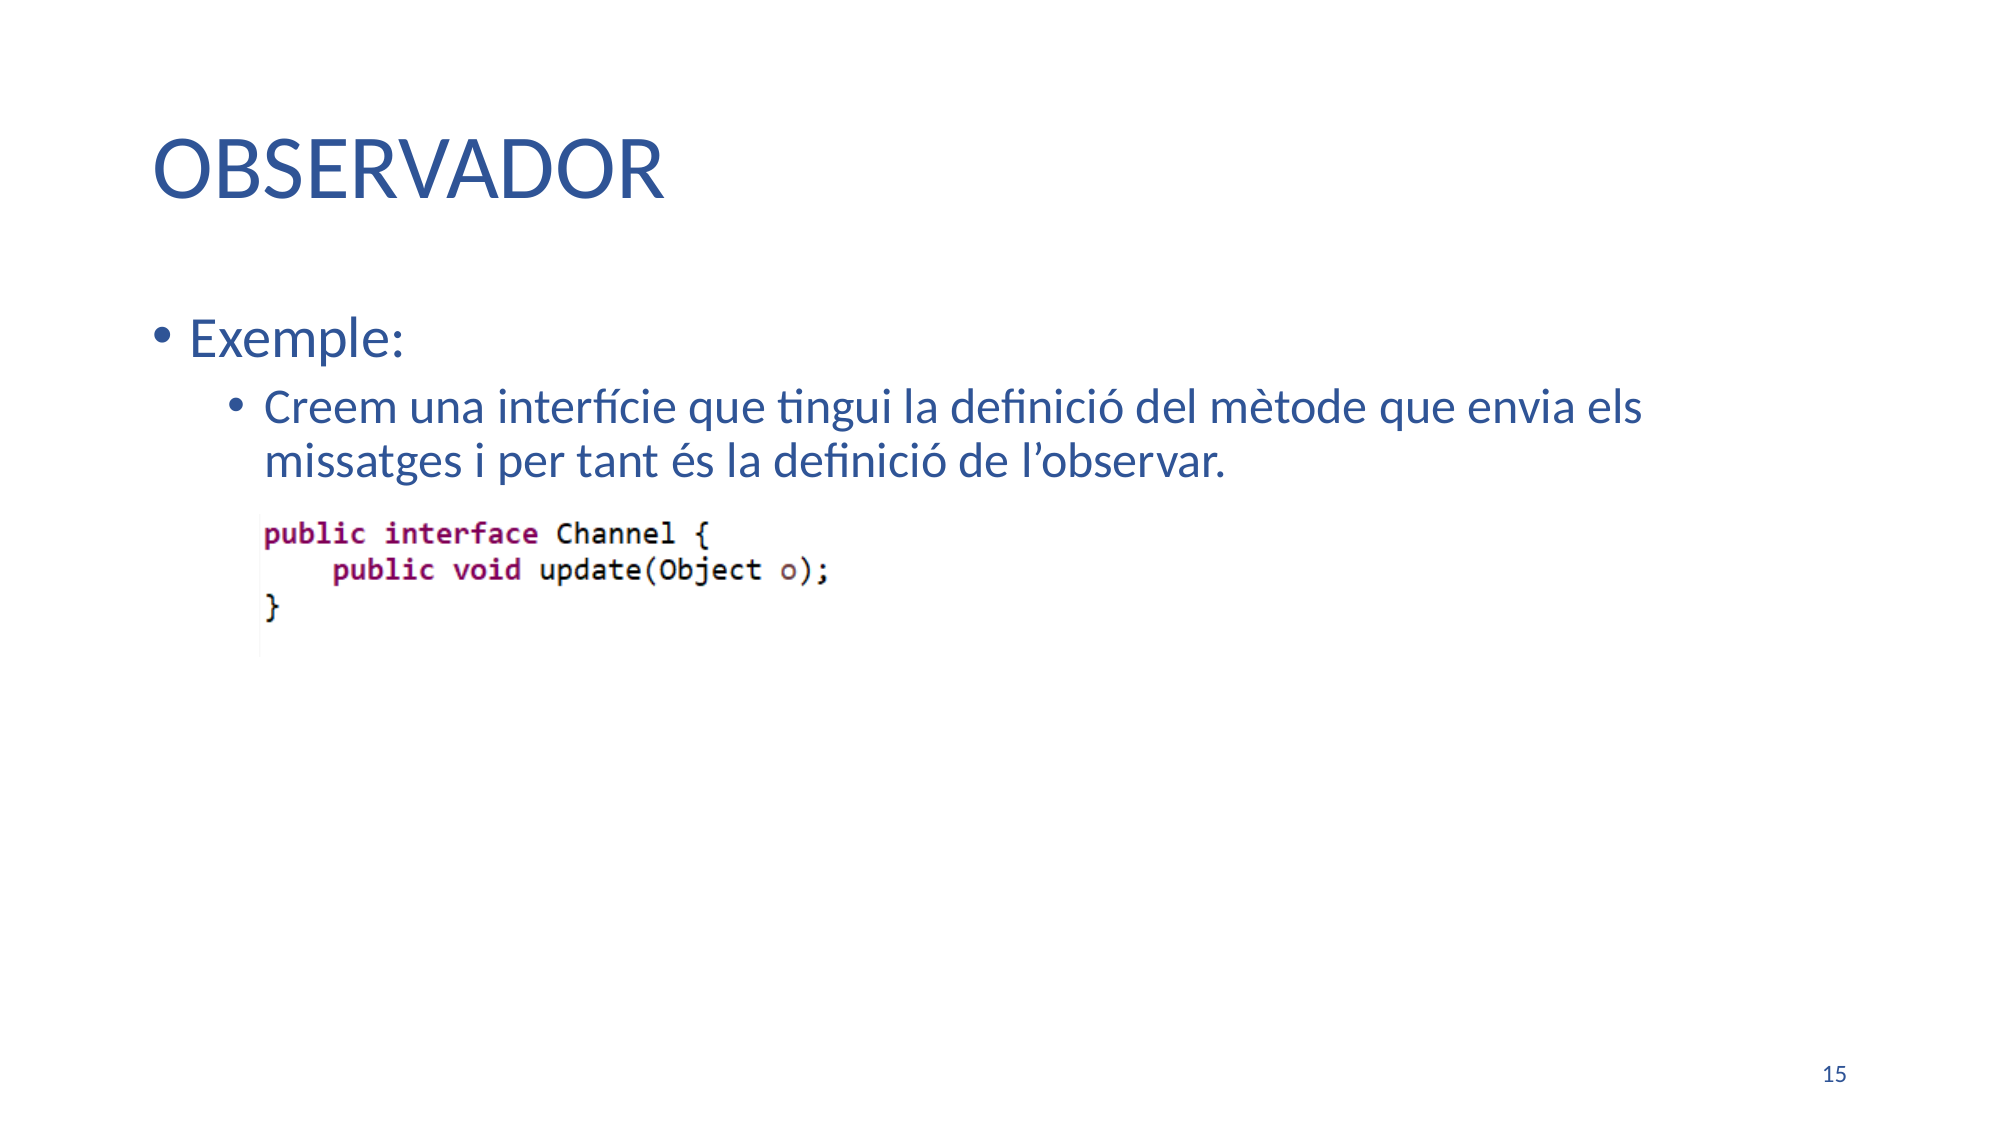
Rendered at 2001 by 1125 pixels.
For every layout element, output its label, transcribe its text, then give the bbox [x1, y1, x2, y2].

list Exemple: Creem una interfície que tingui la definició del mètode que envia els missatges i per tant és la definició de l’observar. [137, 299, 1863, 1014]
title OBSERVADOR [137, 59, 1863, 278]
picture [259, 514, 857, 657]
slide_number <number> [1412, 1042, 1863, 1103]
